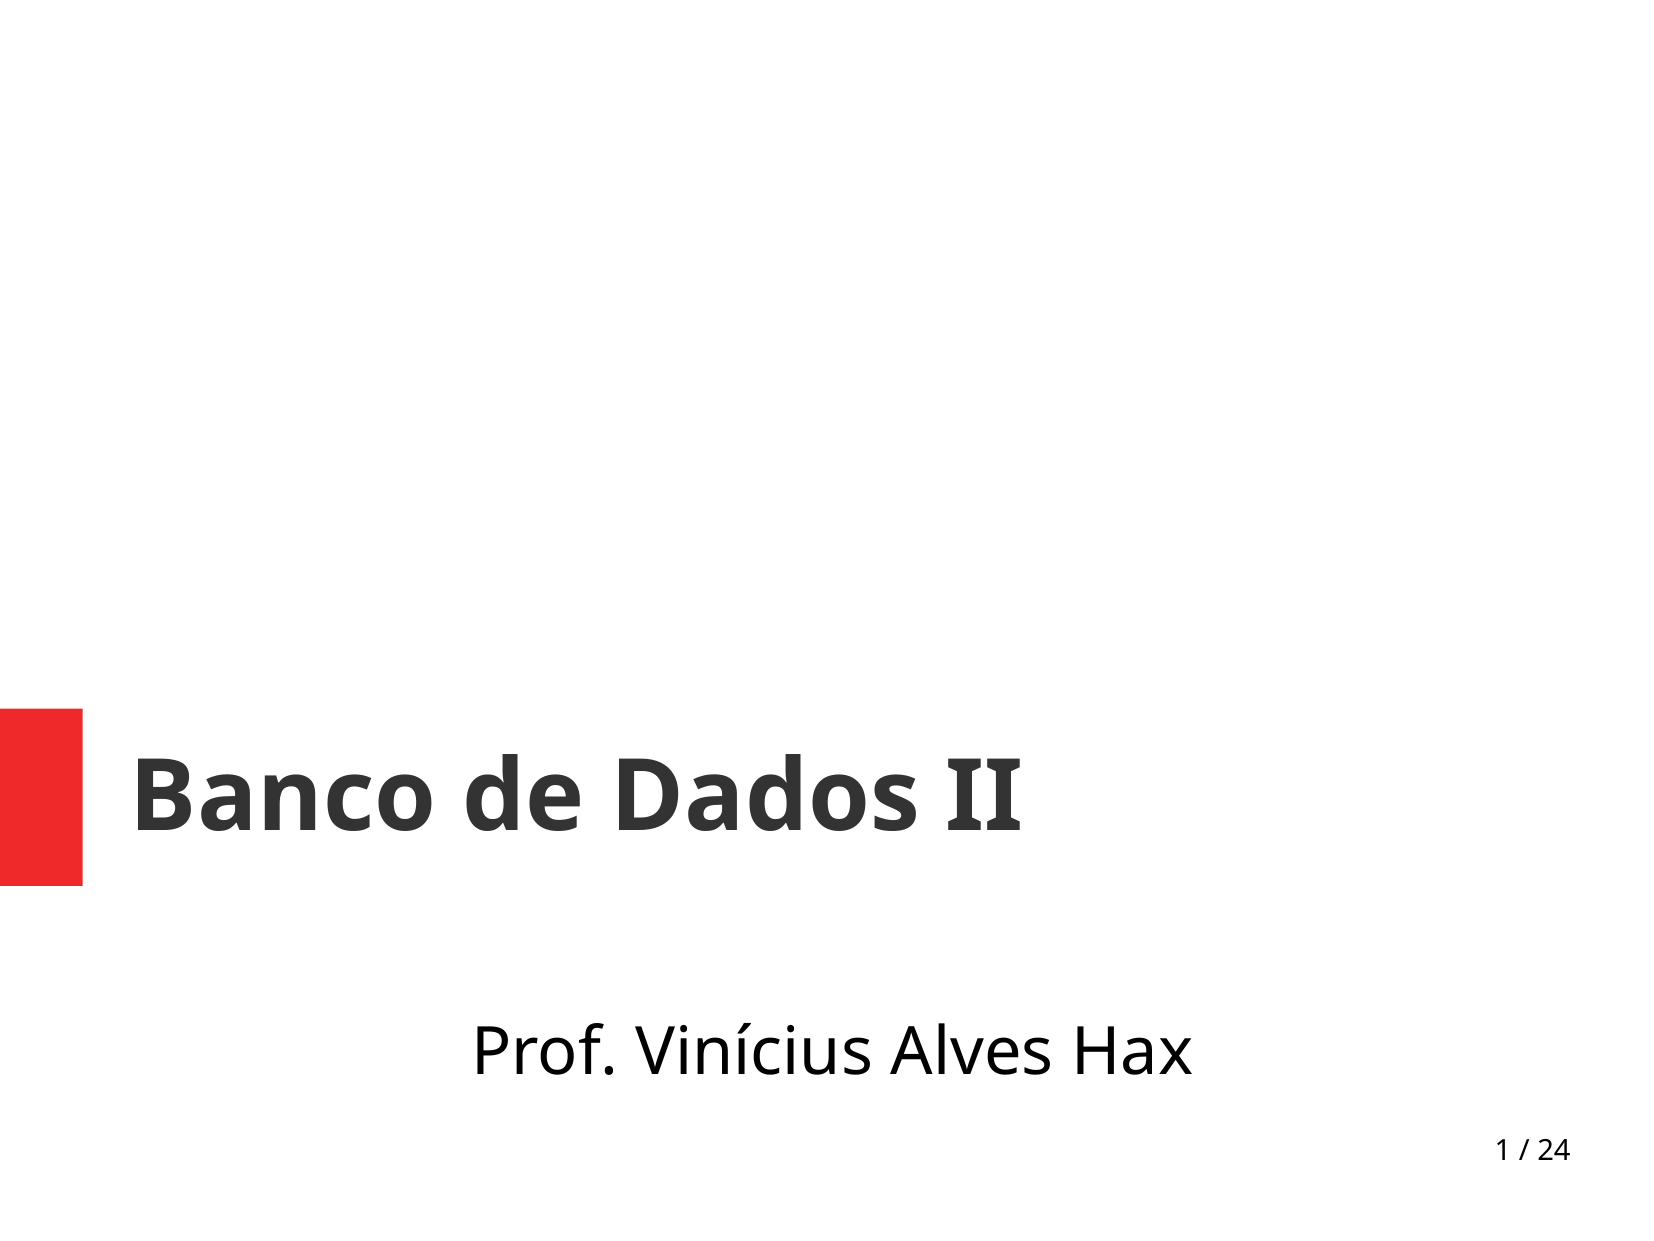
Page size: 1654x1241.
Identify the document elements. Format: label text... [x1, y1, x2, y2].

title Banco de Dados II [129, 616, 1536, 966]
subtitle Prof. Vinícius Alves Hax [129, 968, 1536, 1130]
